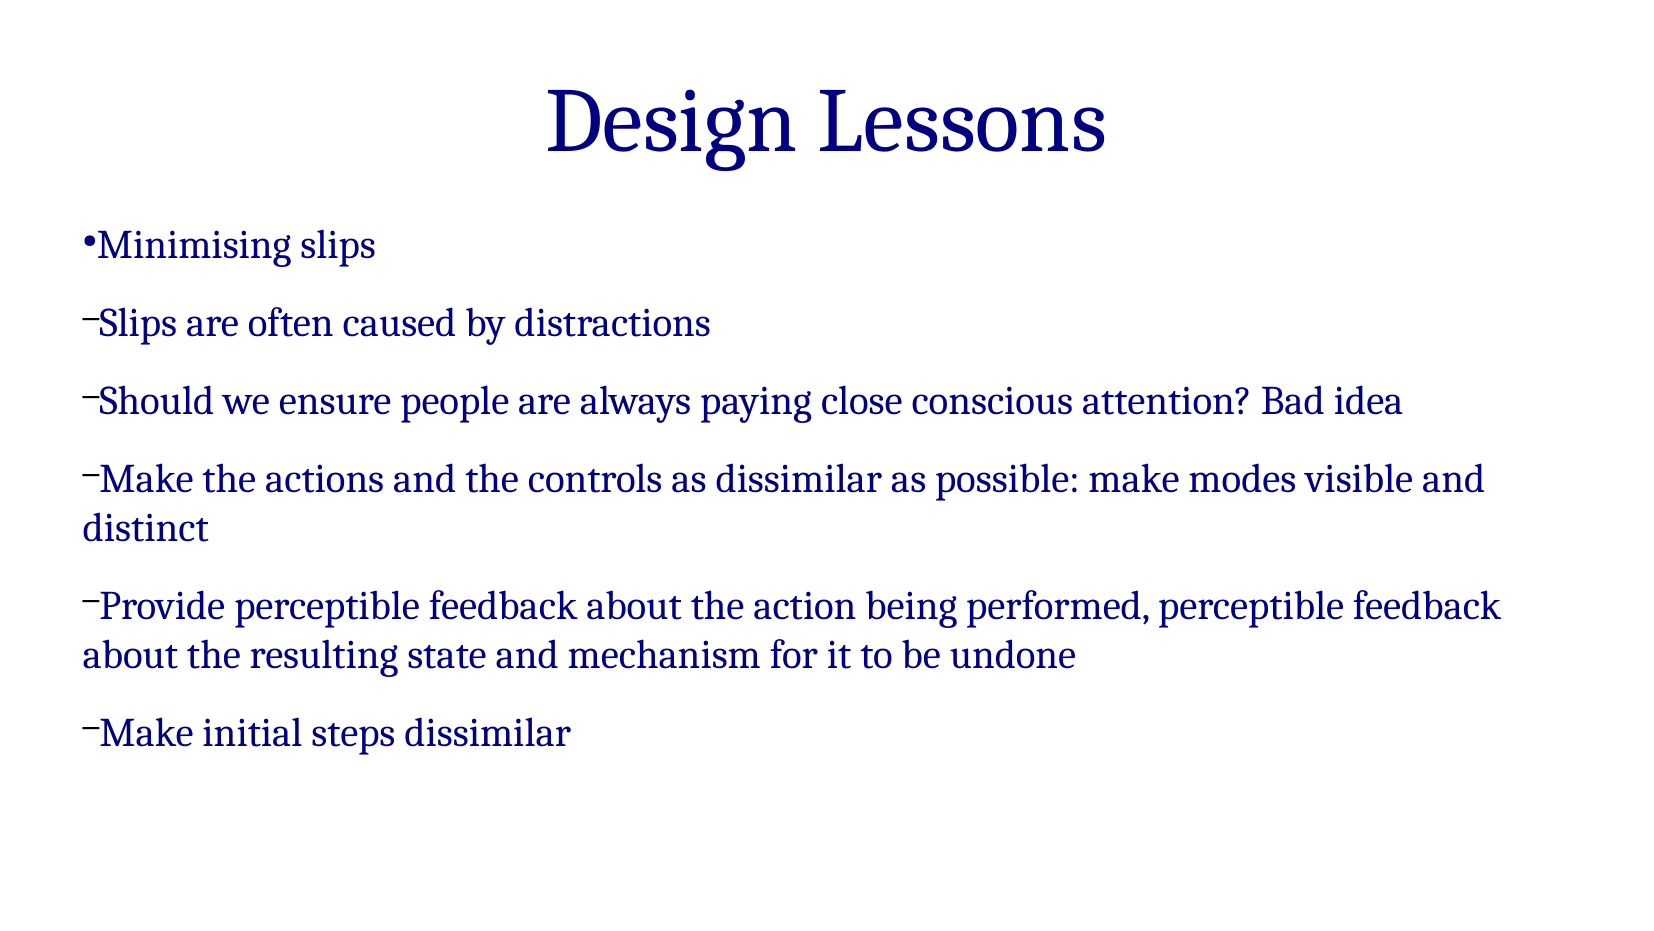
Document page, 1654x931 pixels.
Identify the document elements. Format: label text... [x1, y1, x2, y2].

title Design Lessons [82, 37, 1571, 193]
list Minimising slips Slips are often caused by distractions Should we ensure people are always paying close conscious attention? Bad idea Make the actions and the controls as dissimilar as possible: make modes visible and distinct Provide perceptible feedback about the action being performed, perceptible feedback about the resulting state and mechanism for it to be undone Make initial steps dissimilar [82, 217, 1571, 758]
